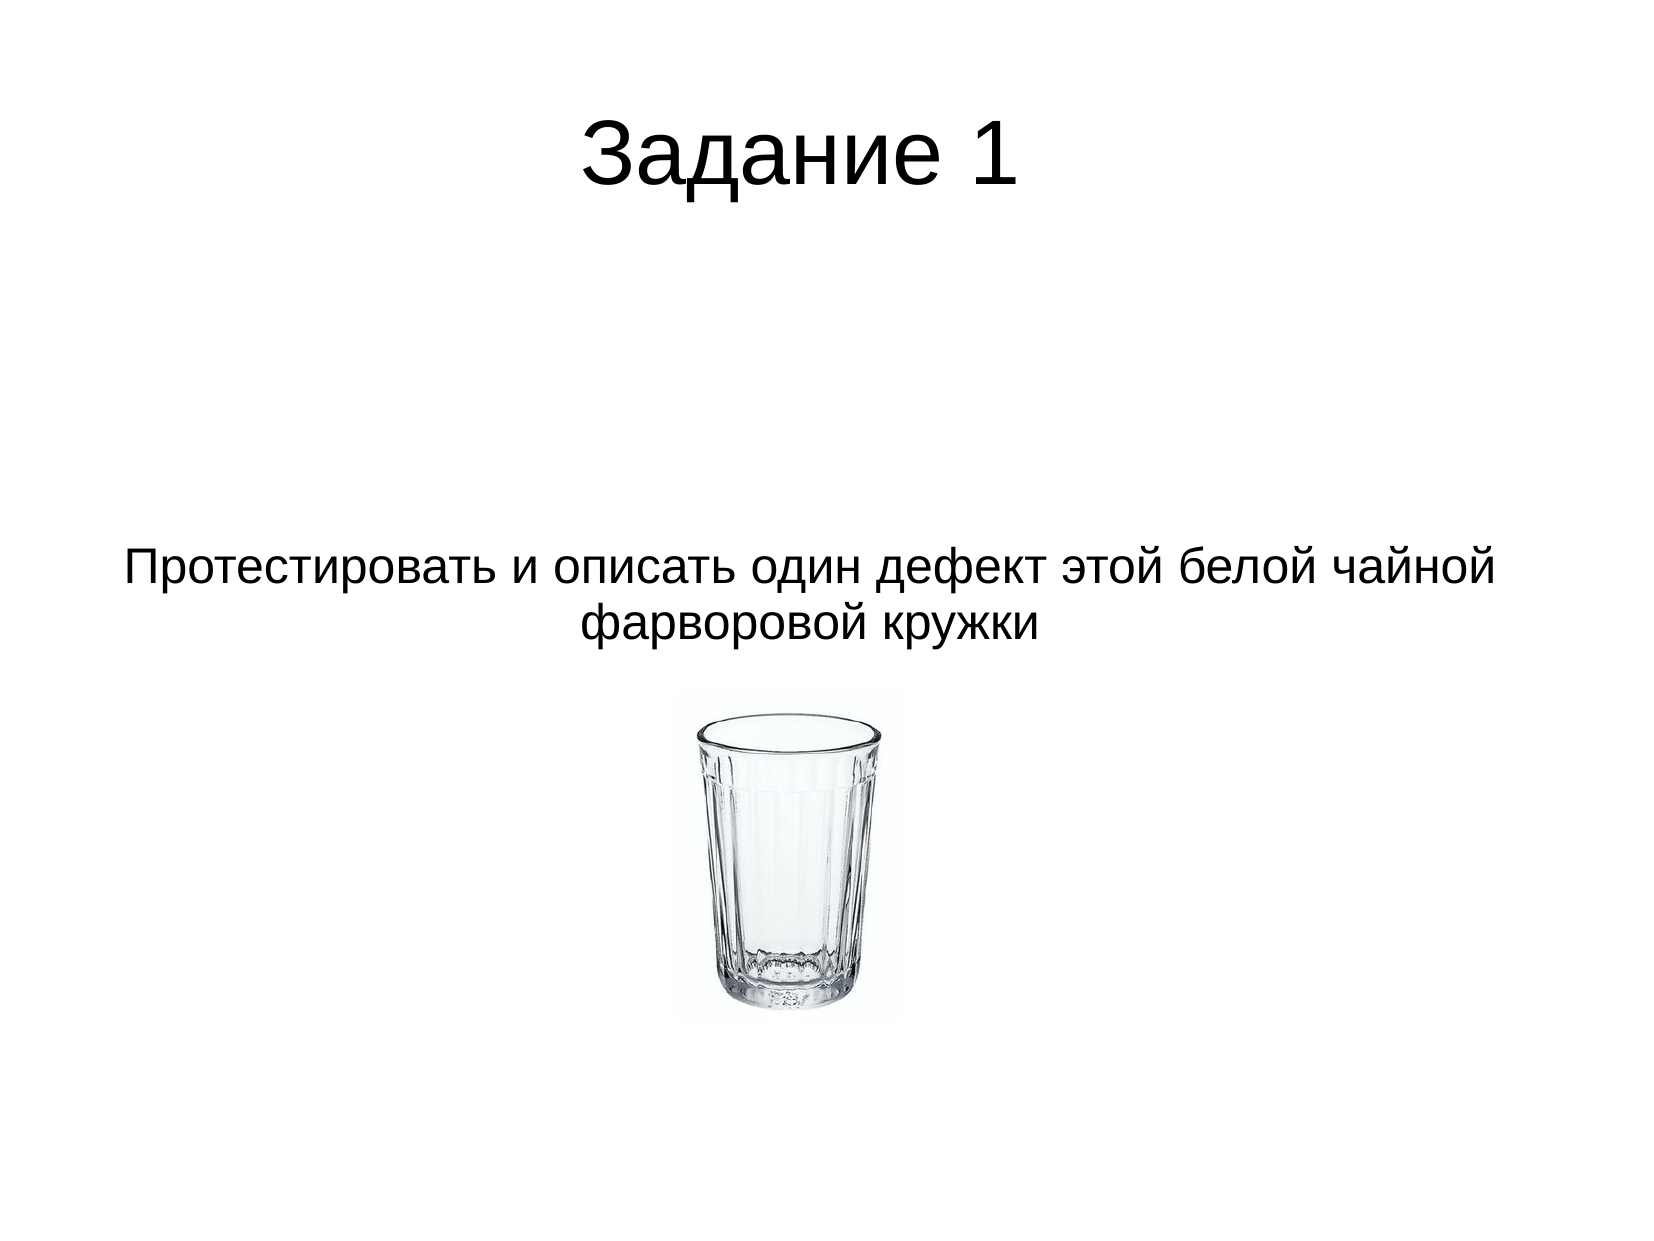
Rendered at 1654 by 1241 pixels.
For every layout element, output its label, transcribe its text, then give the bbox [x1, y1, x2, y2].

title Задание 1 [30, 49, 1571, 257]
picture [675, 689, 903, 1021]
subtitle Протестировать и описать один дефект этой белой чайной фарворовой кружки [82, 290, 1538, 1010]
